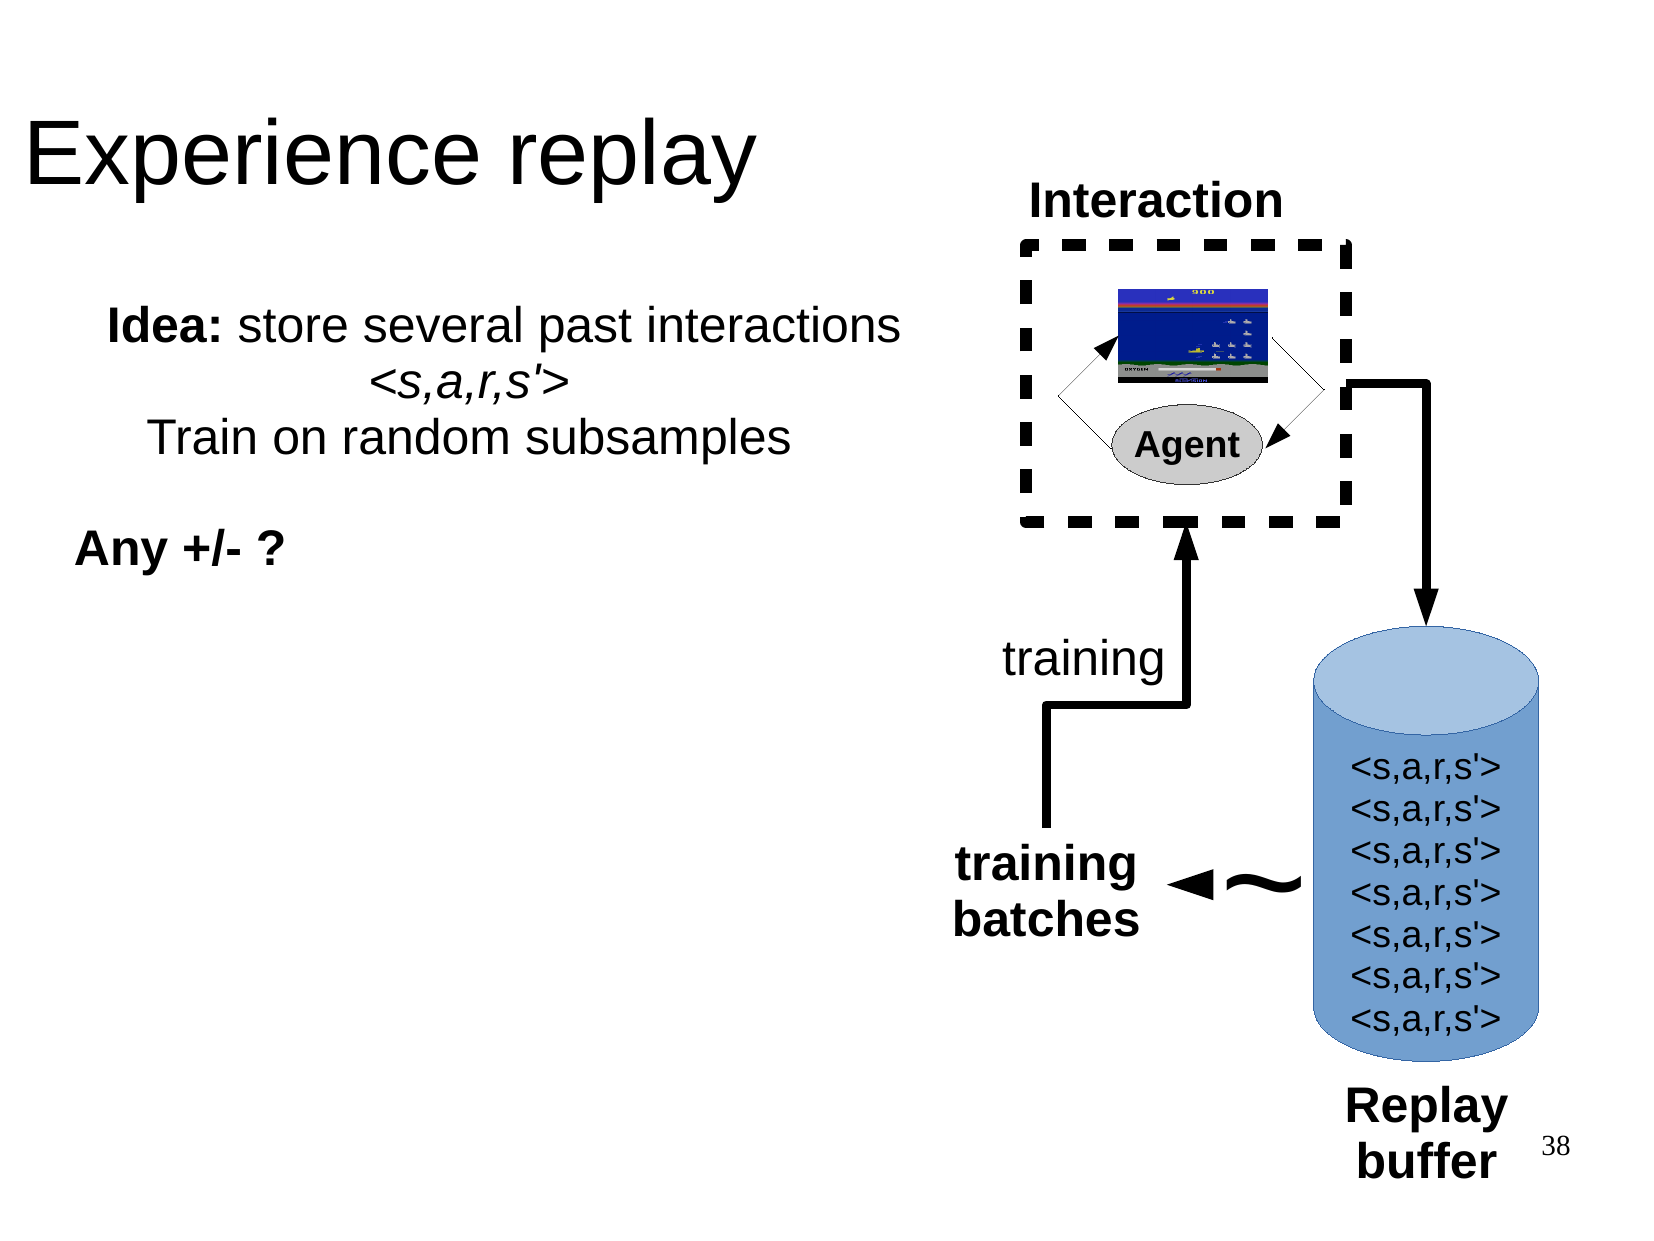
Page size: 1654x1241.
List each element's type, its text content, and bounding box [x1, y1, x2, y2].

text_box [1026, 257, 1346, 523]
text_box <s,a,r,s'> <s,a,r,s'> <s,a,r,s'> <s,a,r,s'> <s,a,r,s'> <s,a,r,s'> <s,a,r,s'> [1313, 685, 1539, 1062]
text_box Interaction [1013, 164, 1300, 236]
title Experience replay [23, 49, 1512, 257]
text_box Replay buffer [1329, 1070, 1524, 1198]
text_box Agent [1111, 404, 1263, 485]
text_box ~ [1205, 790, 1323, 973]
text_box training batches [928, 828, 1165, 956]
text_box Idea: store several past interactions <s,a,r,s'> Train on random subsamples Any +/- ? [17, 234, 921, 1165]
picture [1118, 289, 1268, 383]
text_box training [977, 622, 1191, 736]
